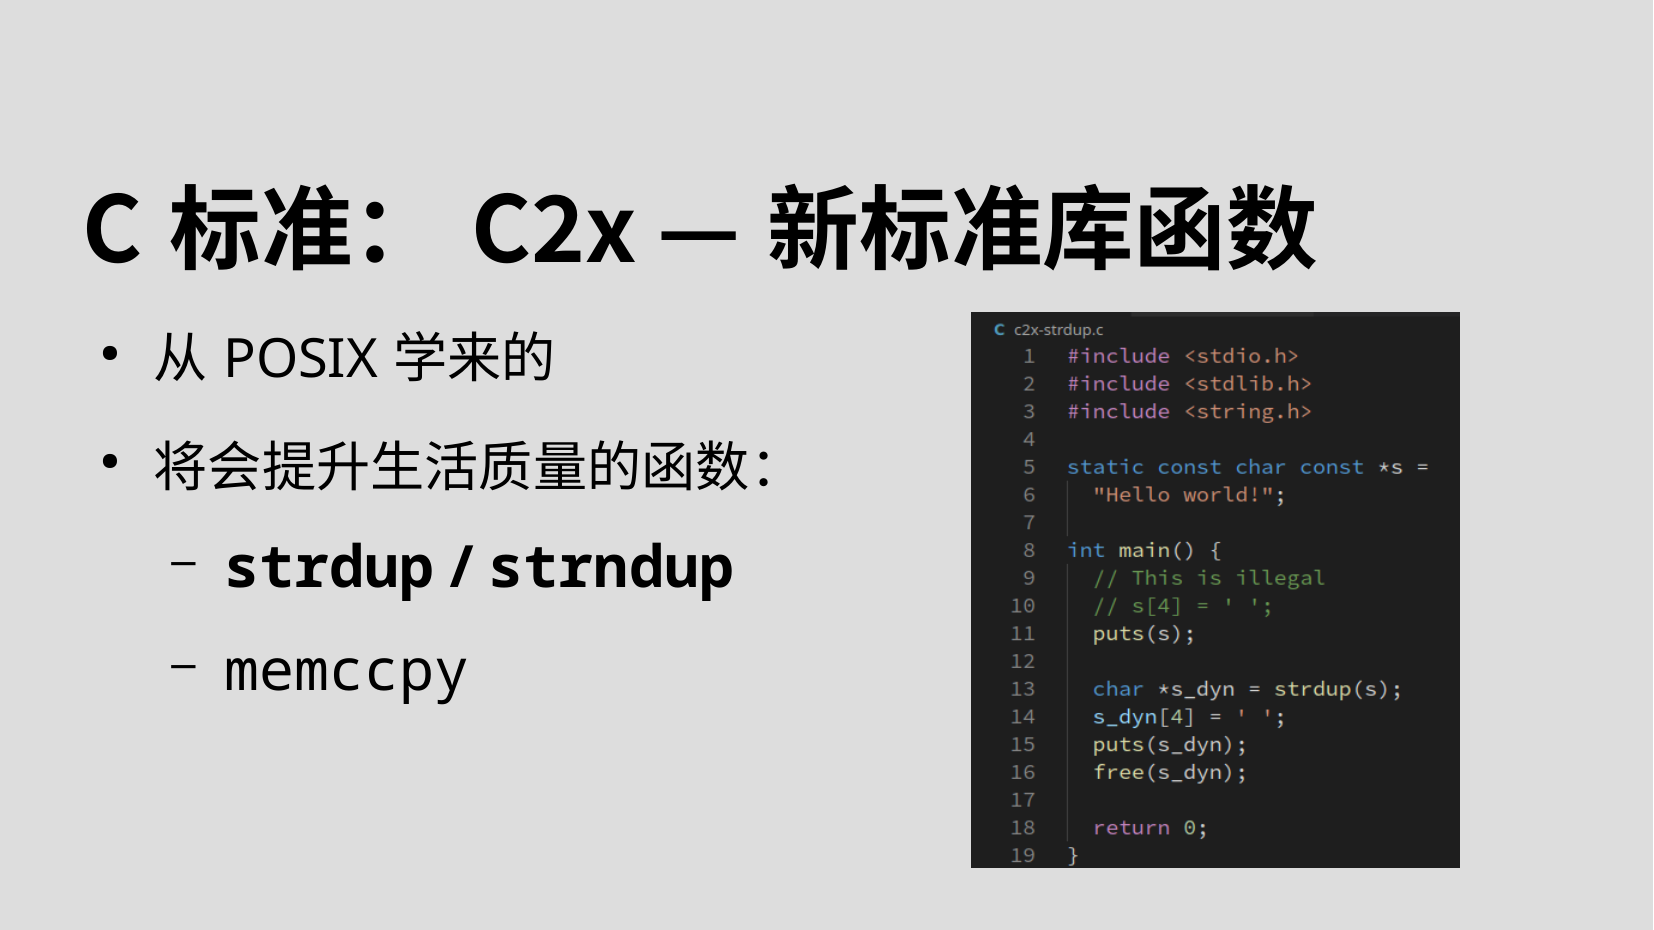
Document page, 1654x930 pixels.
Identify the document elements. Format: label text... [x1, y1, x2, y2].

title C标准：C2x —新标准库函数 [82, 144, 1571, 301]
picture [971, 312, 1460, 868]
list 从POSIX学来的 将会提升生活质量的函数： strdup / strndup memccpy [82, 315, 809, 855]
